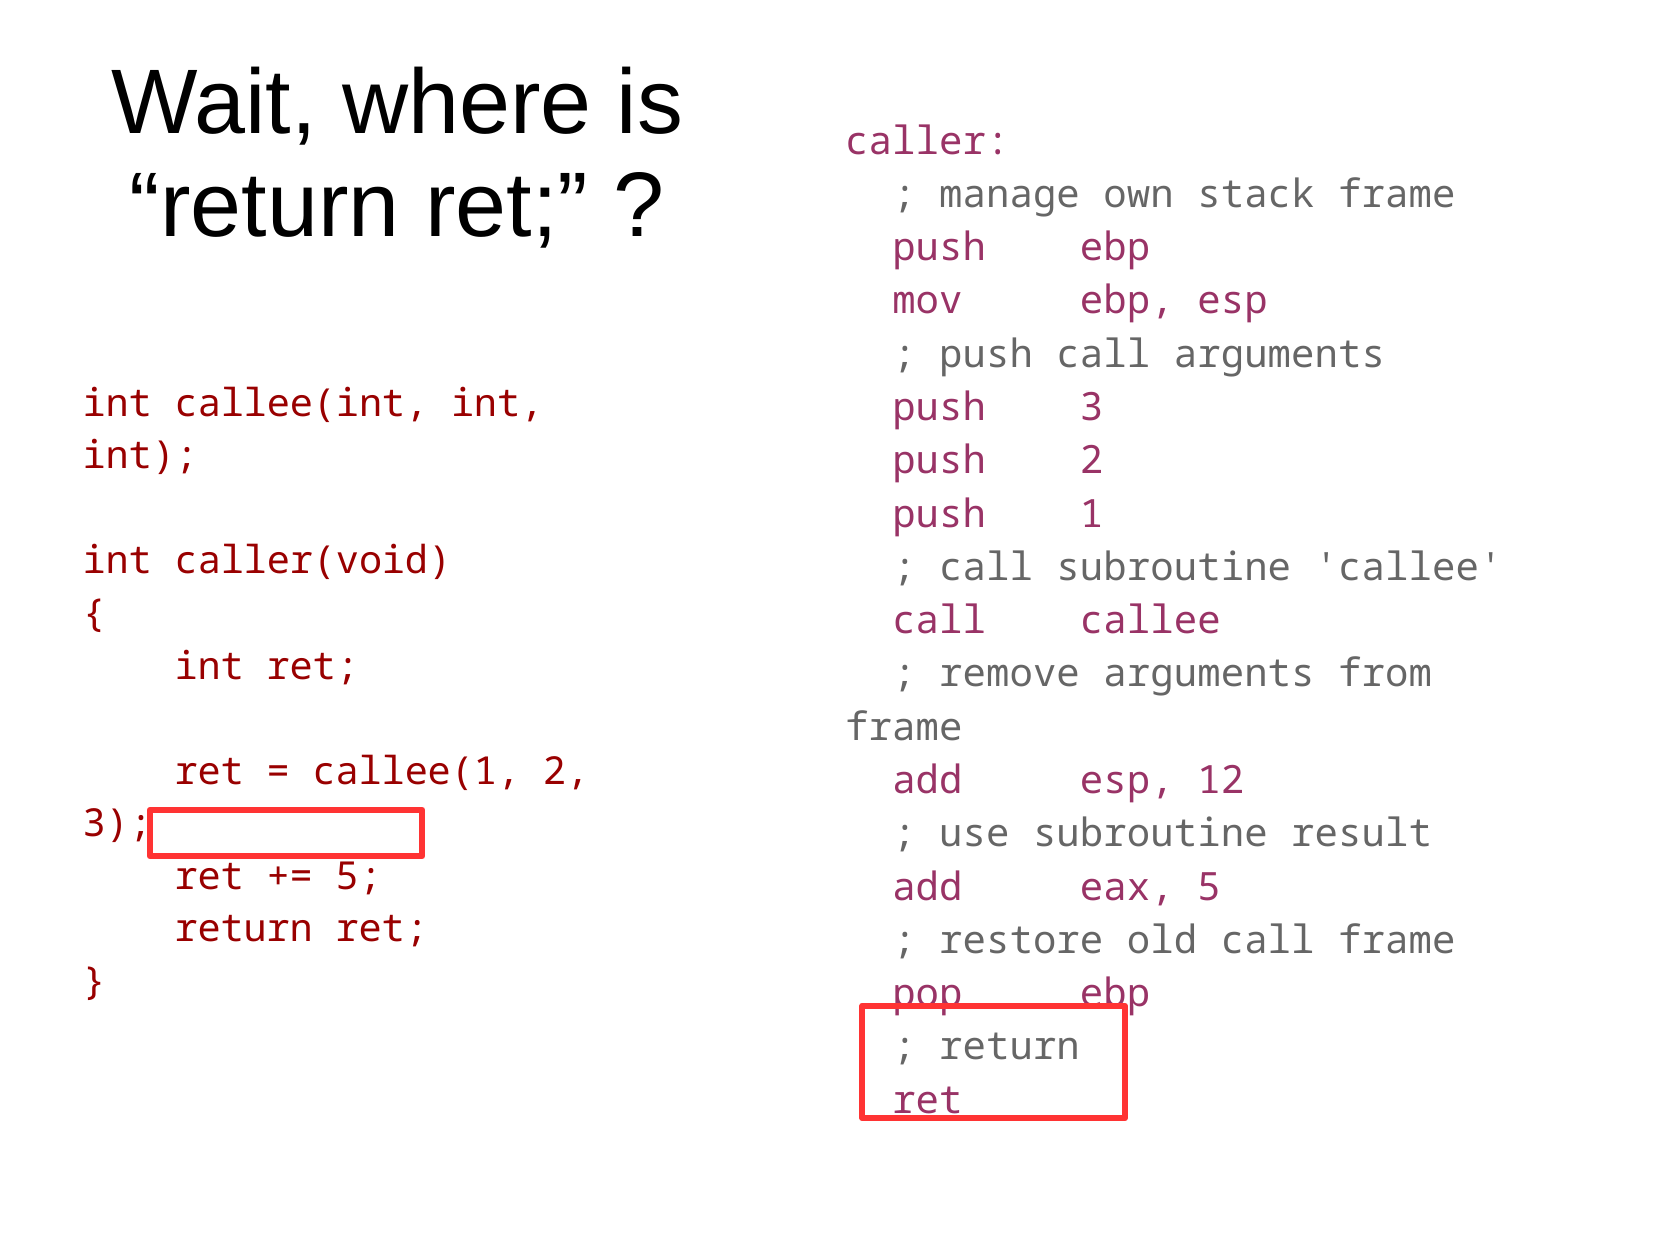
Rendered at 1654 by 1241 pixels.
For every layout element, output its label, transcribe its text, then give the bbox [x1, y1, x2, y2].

list int callee(int, int, int); int caller(void) { int ret; ret = callee(1, 2, 3); ret += 5; return ret; } [82, 375, 638, 1010]
title Wait, where is “return ret;” ? [82, 0, 713, 307]
list caller: ; manage own stack frame push ebp mov ebp, esp ; push call arguments push 3 push 2 push 1 ; call subroutine 'callee' call callee ; remove arguments from frame add esp, 12 ; use subroutine result add eax, 5 ; restore old call frame pop ebp ; return ret [845, 112, 1572, 1126]
